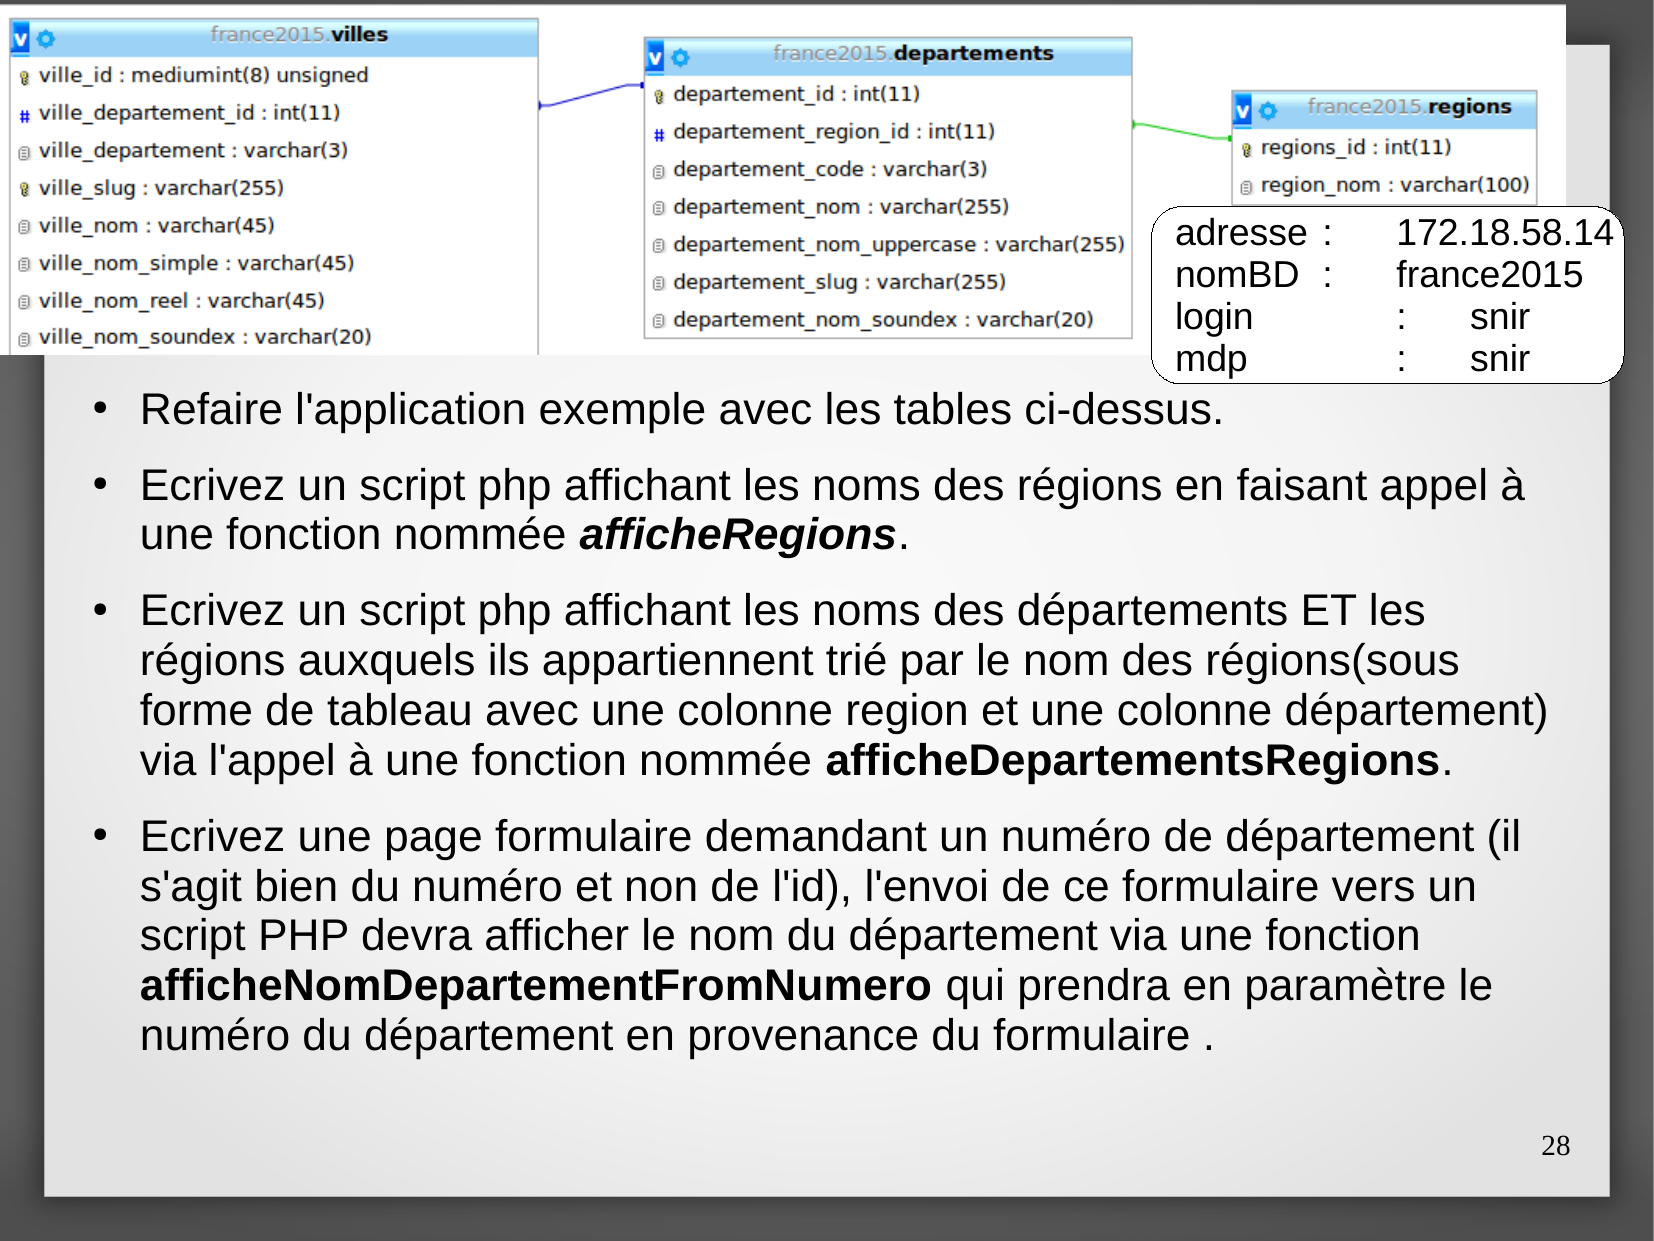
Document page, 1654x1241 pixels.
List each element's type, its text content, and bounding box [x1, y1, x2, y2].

text_box adresse : 172.18.58.14 nomBD : france2015 login : snir mdp : snir [1151, 206, 1625, 384]
picture [0, 0, 1654, 1241]
list Refaire l'application exemple avec les tables ci-dessus. Ecrivez un script php affichant les noms des régions en faisant appel à une fonction nommée afficheRegions. Ecrivez un script php affichant les noms des départements ET les régions auxquels ils appartiennent trié par le nom des régions(sous forme de tableau avec une colonne region et une colonne département) via l'appel à une fonction nommée afficheDepartementsRegions. Ecrivez une page formulaire demandant un numéro de département (il s'agit bien du numéro et non de l'id), l'envoi de ce formulaire vers un script PHP devra afficher le nom du département via une fonction afficheNomDepartementFromNumero qui prendra en paramètre le numéro du département en provenance du formulaire . [76, 383, 1565, 1104]
